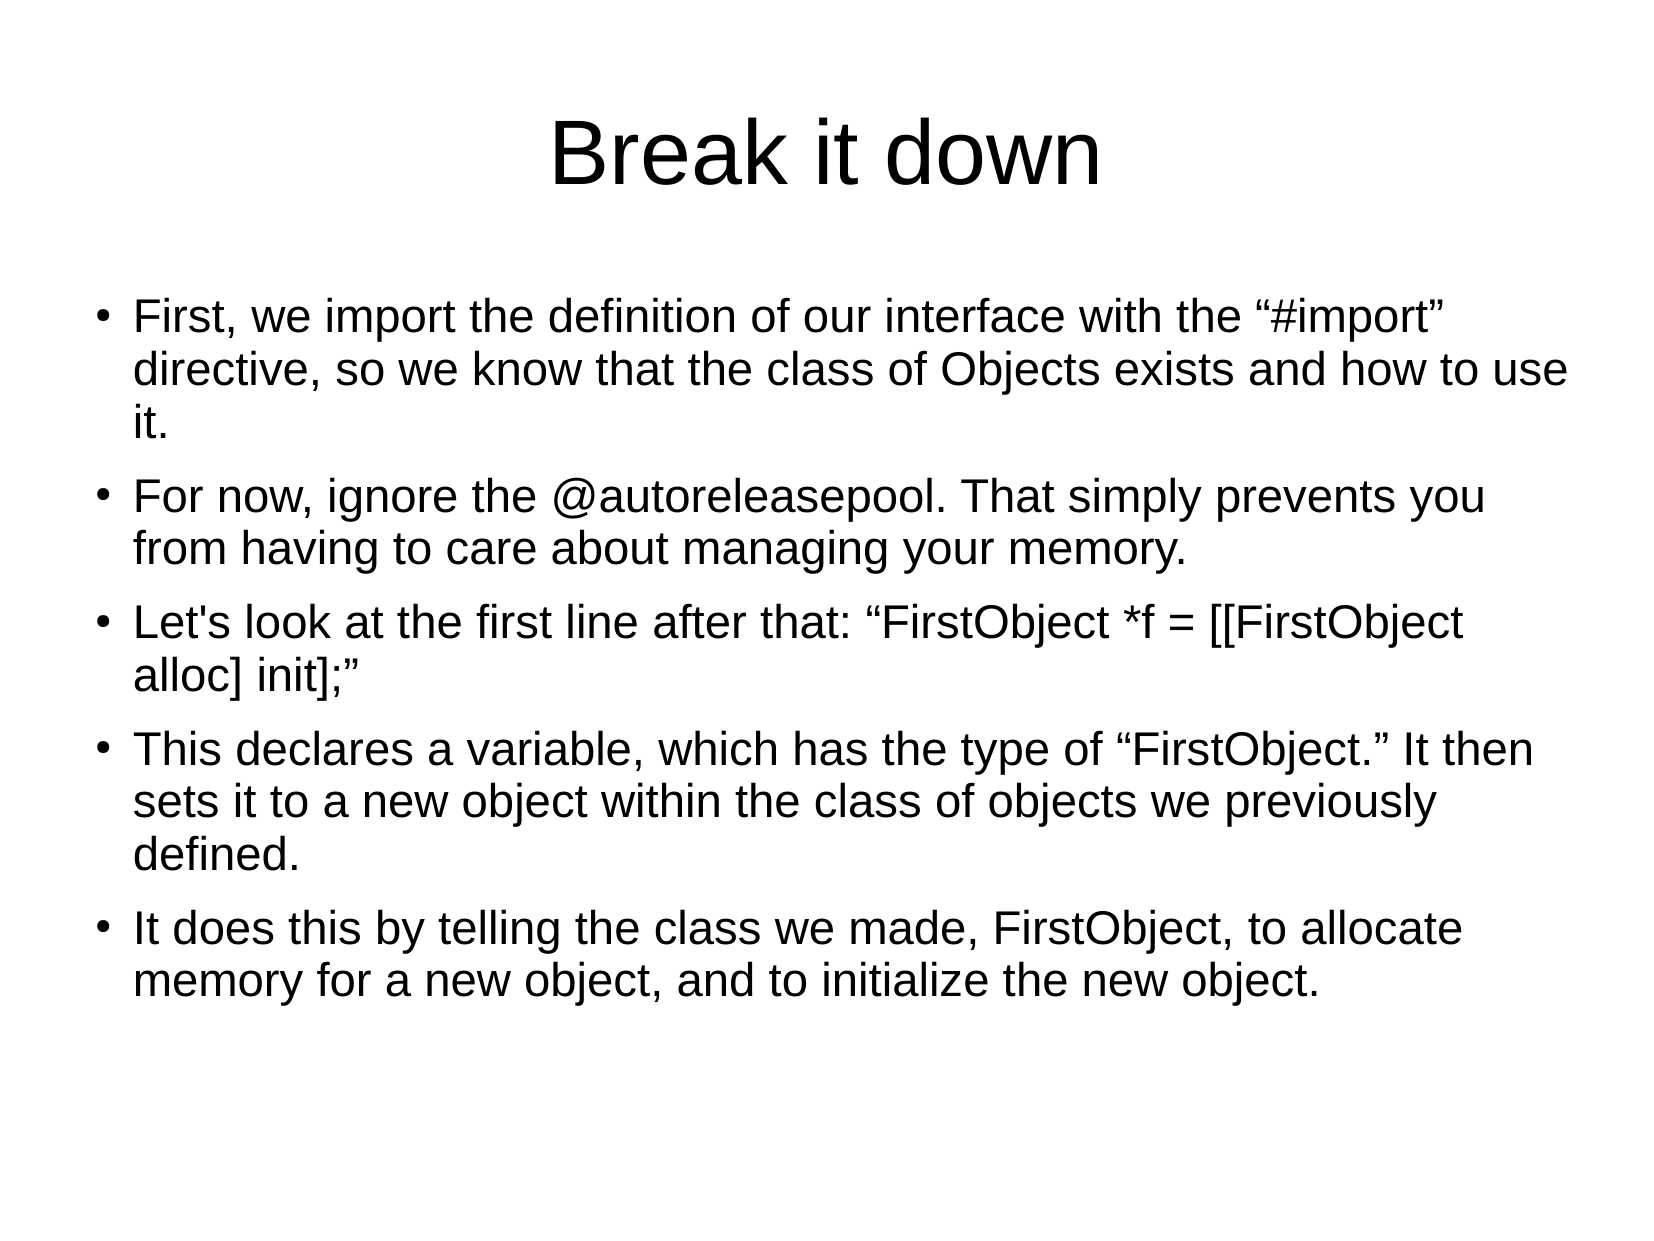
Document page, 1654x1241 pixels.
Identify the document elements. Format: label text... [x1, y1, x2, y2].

list First, we import the definition of our interface with the “#import” directive, so we know that the class of Objects exists and how to use it. For now, ignore the @autoreleasepool. That simply prevents you from having to care about managing your memory. Let's look at the first line after that: “FirstObject *f = [[FirstObject alloc] init];” This declares a variable, which has the type of “FirstObject.” It then sets it to a new object within the class of objects we previously defined. It does this by telling the class we made, FirstObject, to allocate memory for a new object, and to initialize the new object. [82, 290, 1571, 1010]
title Break it down [82, 49, 1571, 257]
